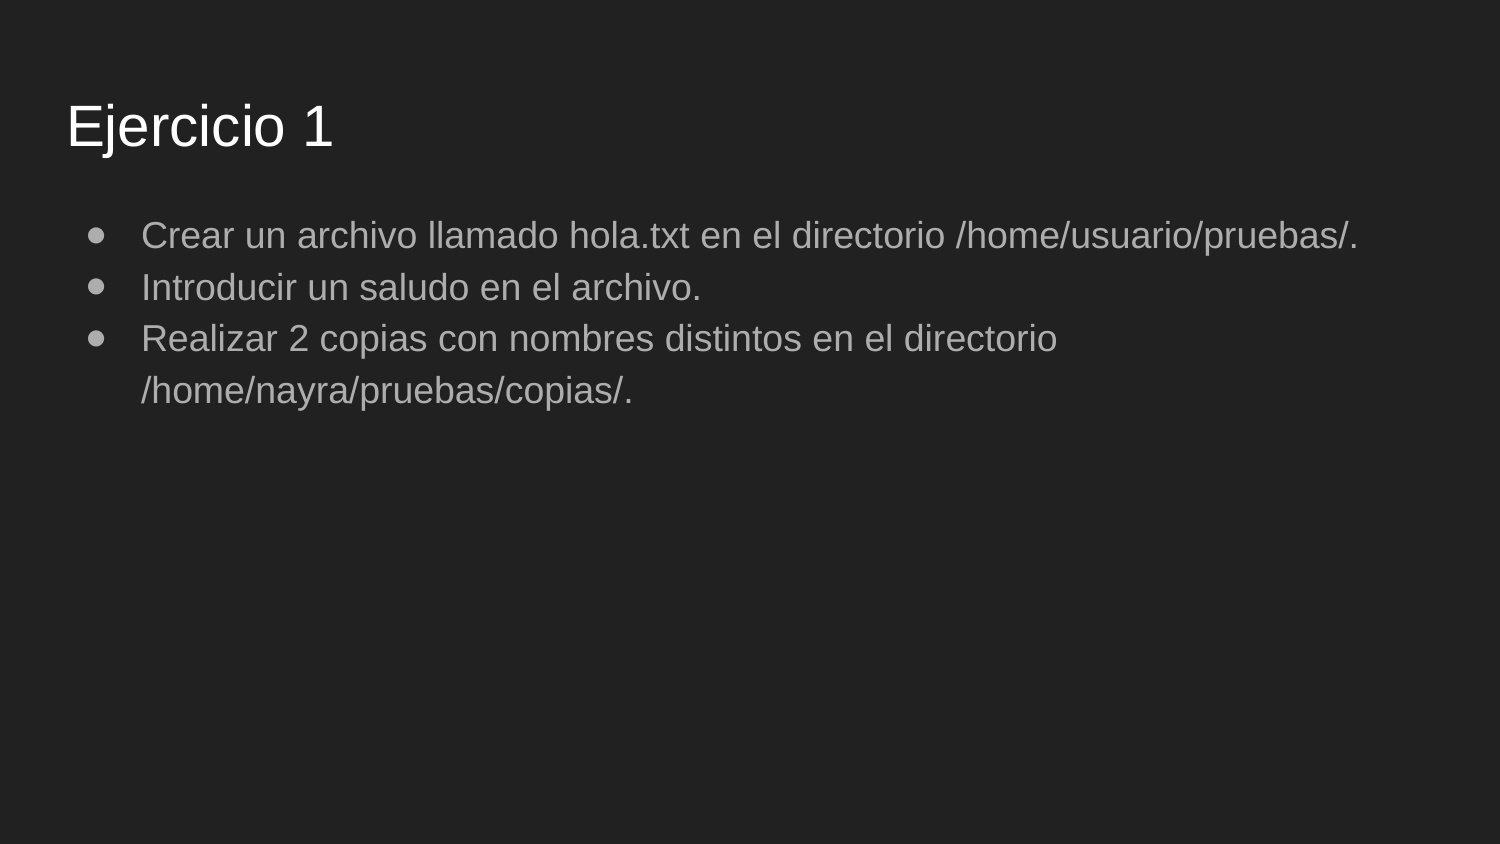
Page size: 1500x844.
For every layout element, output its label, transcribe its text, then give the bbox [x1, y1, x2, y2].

list Crear un archivo llamado hola.txt en el directorio /home/usuario/pruebas/. Introducir un saludo en el archivo. Realizar 2 copias con nombres distintos en el directorio /home/nayra/pruebas/copias/. [51, 189, 1449, 750]
title Ejercicio 1 [51, 72, 1449, 167]
